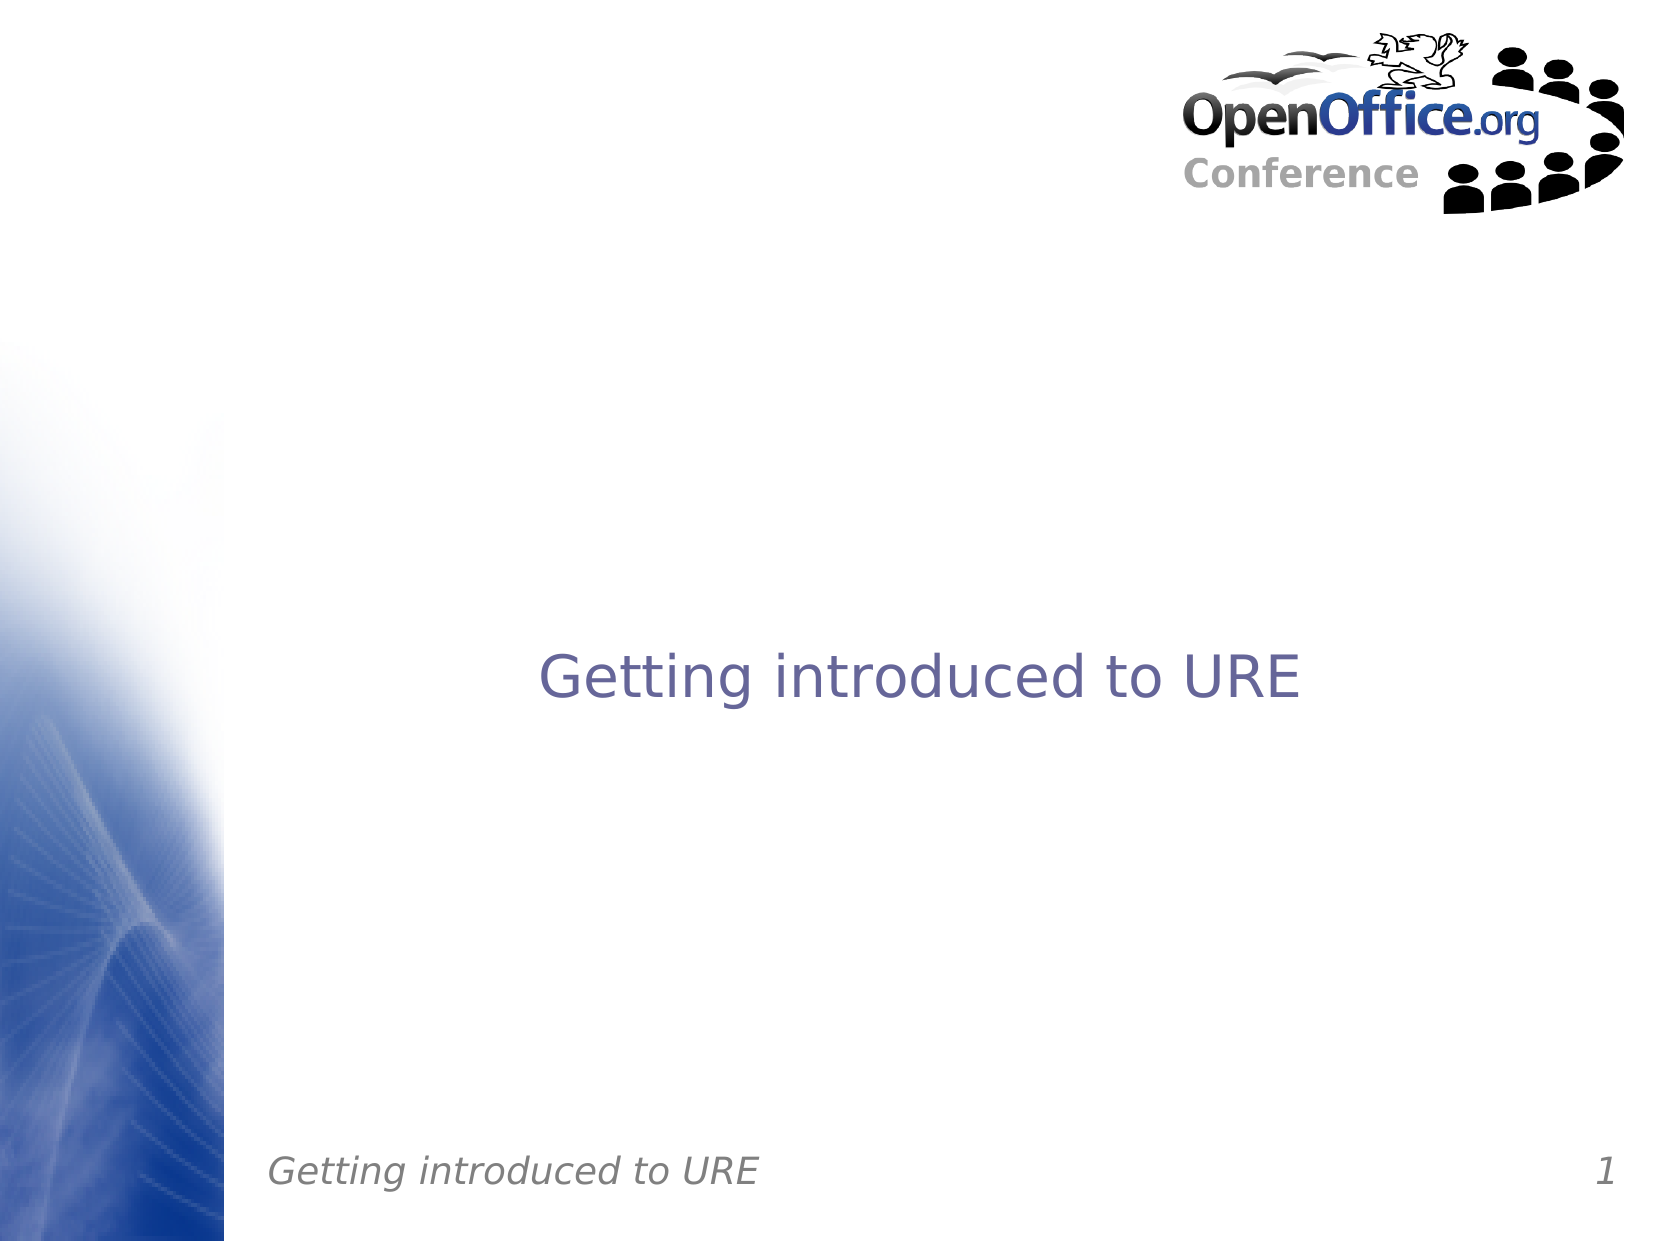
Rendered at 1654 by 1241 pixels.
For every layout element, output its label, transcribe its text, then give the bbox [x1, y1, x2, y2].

subtitle Getting introduced to URE [223, 223, 1619, 1133]
picture [0, 0, 224, 1241]
picture [1183, 33, 1624, 214]
